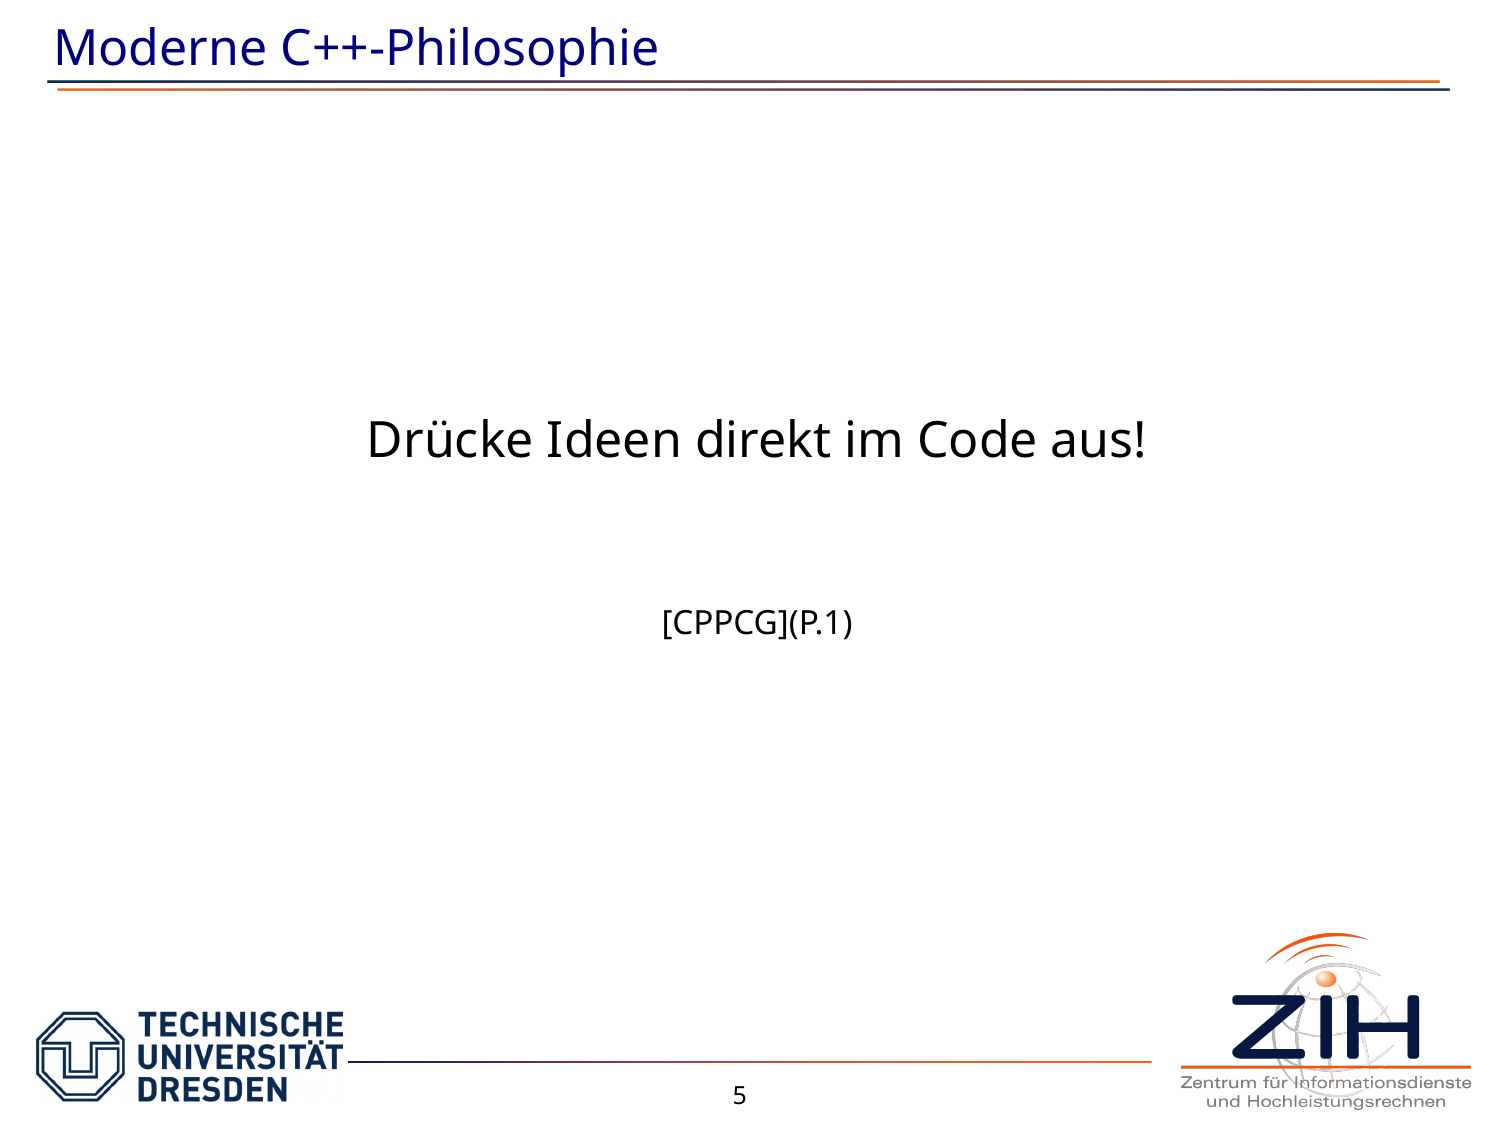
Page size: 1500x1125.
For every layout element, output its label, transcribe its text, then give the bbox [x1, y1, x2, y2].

picture [47, 80, 1450, 91]
picture [35, 1011, 343, 1102]
list Drücke Ideen direkt im Code aus! [CPPCG](P.1) [29, 118, 1486, 931]
picture [1181, 933, 1471, 1110]
title Moderne C++-Philosophie [53, 12, 1453, 81]
